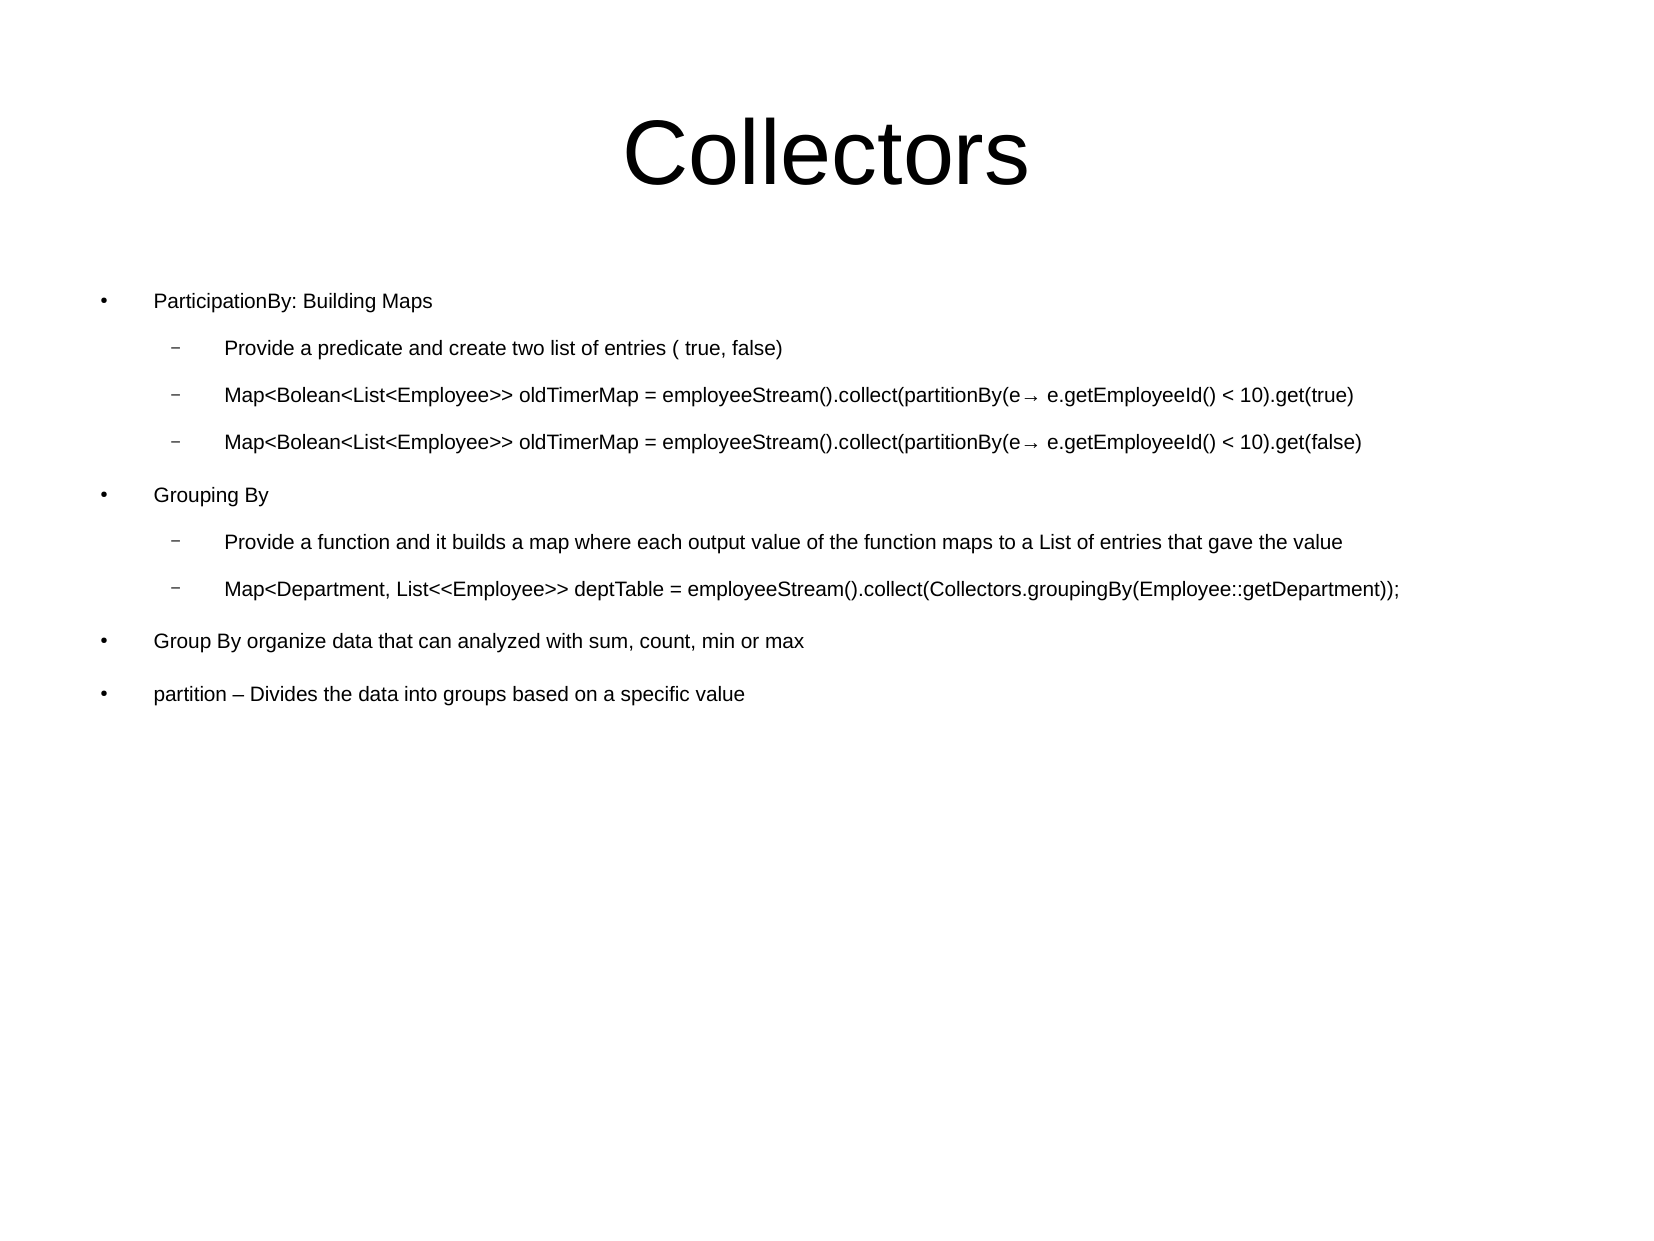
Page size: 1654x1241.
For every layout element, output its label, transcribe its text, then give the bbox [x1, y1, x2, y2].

title Collectors [82, 49, 1571, 257]
list ParticipationBy: Building Maps Provide a predicate and create two list of entries ( true, false) Map<Bolean<List<Employee>> oldTimerMap = employeeStream().collect(partitionBy(e→ e.getEmployeeId() < 10).get(true) Map<Bolean<List<Employee>> oldTimerMap = employeeStream().collect(partitionBy(e→ e.getEmployeeId() < 10).get(false) Grouping By Provide a function and it builds a map where each output value of the function maps to a List of entries that gave the value Map<Department, List<<Employee>> deptTable = employeeStream().collect(Collectors.groupingBy(Employee::getDepartment)); Group By organize data that can analyzed with sum, count, min or max partition – Divides the data into groups based on a specific value [82, 290, 1571, 1201]
